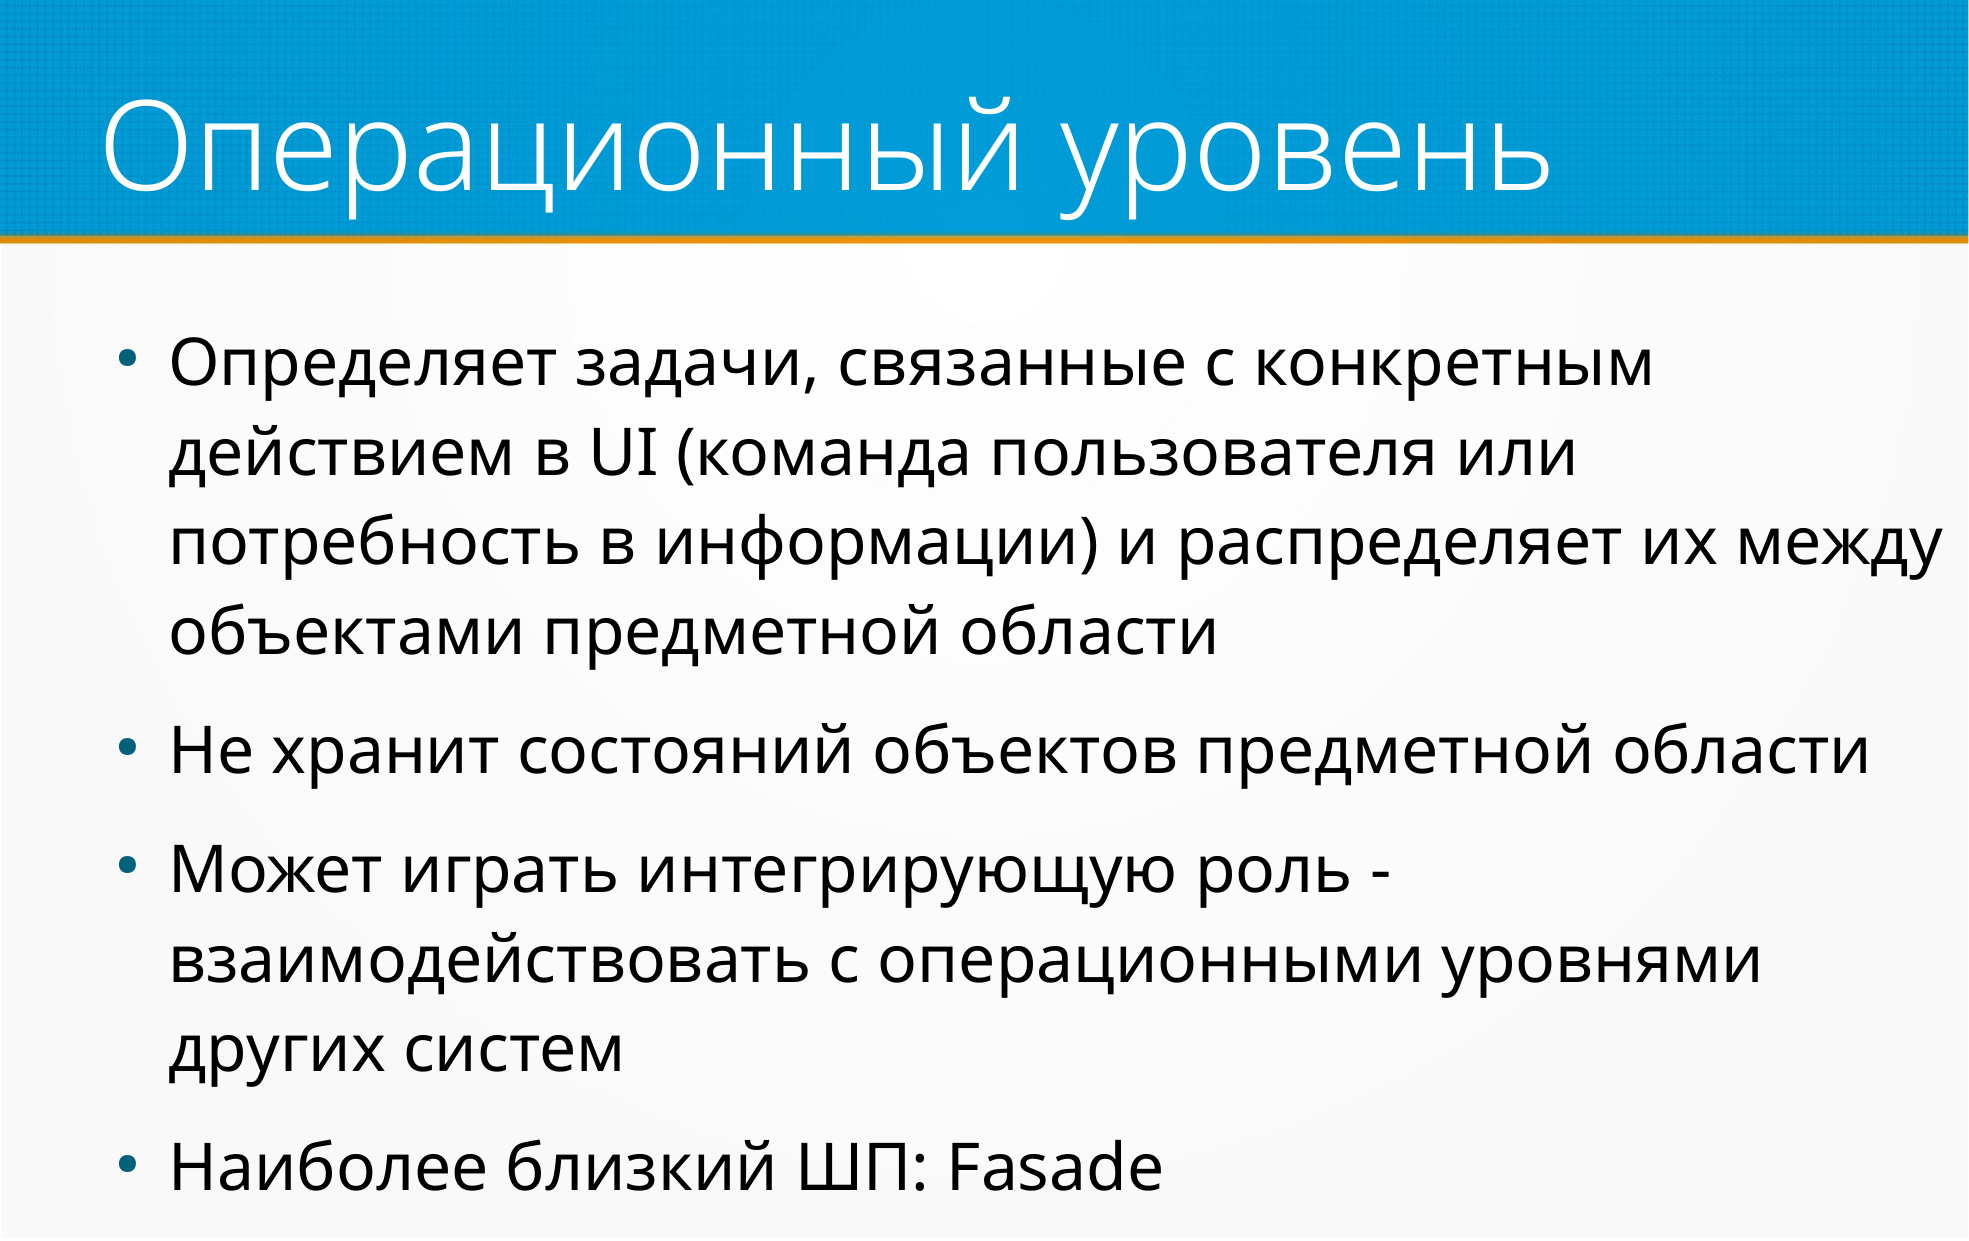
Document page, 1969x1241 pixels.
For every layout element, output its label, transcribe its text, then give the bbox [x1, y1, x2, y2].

title Операционный уровень [98, 19, 1870, 227]
list Определяет задачи, связанные с конкретным действием в UI (команда пользователя или потребность в информации) и распределяет их между объектами предметной области Не хранит состояний объектов предметной области Может играть интегрирующую роль - взаимодействовать с операционными уровнями других систем Наиболее близкий ШП: Fasade [98, 315, 1961, 1217]
picture [0, 233, 1969, 1241]
